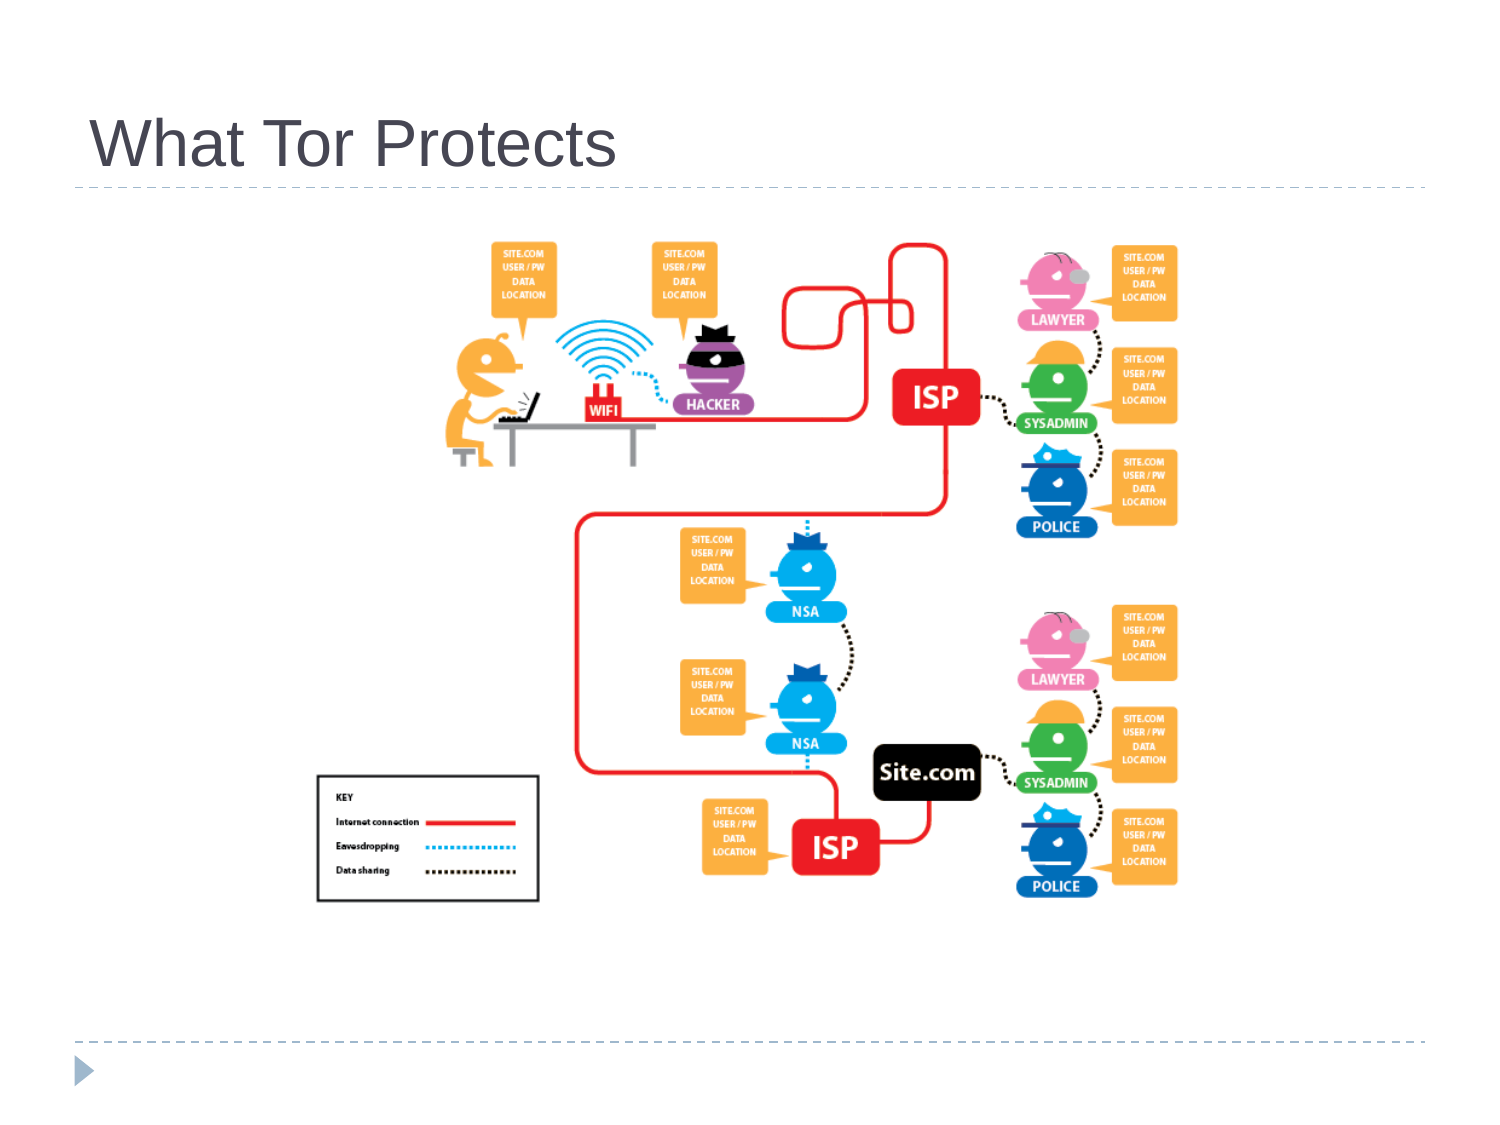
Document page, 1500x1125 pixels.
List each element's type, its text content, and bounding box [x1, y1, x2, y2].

picture [275, 192, 1233, 933]
title What Tor Protects [75, 24, 1425, 188]
